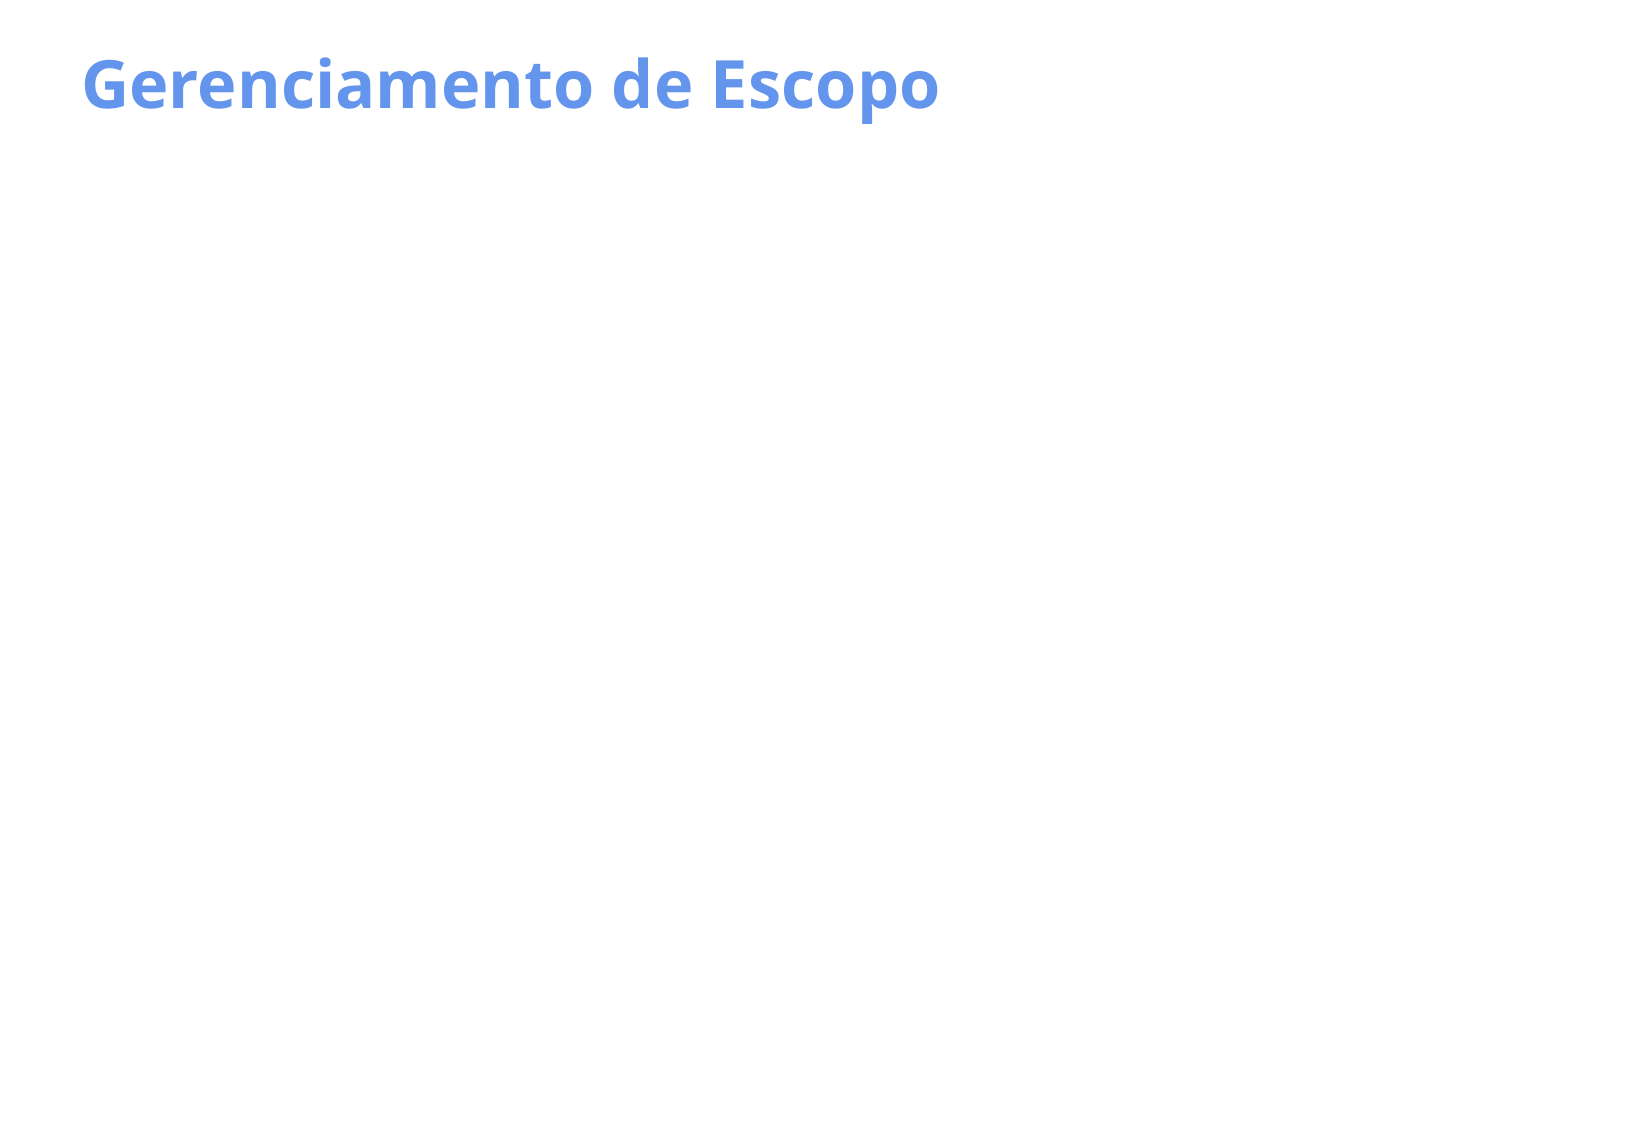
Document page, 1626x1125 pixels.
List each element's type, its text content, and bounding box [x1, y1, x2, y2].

title Gerenciamento de Escopo [81, 41, 1544, 122]
